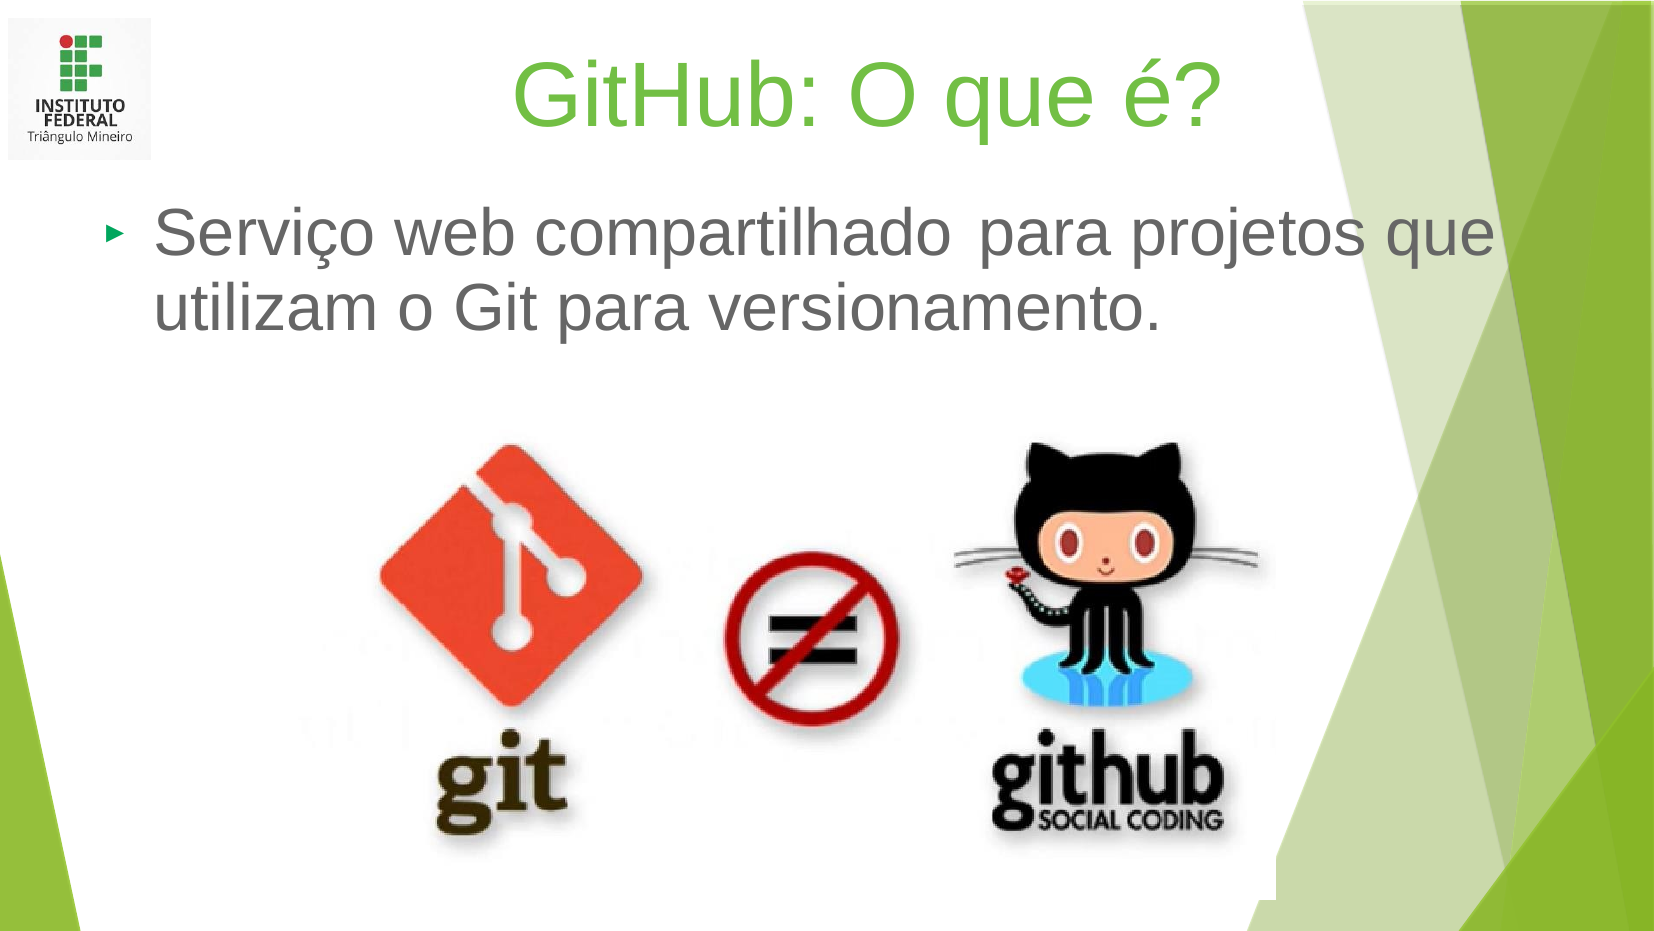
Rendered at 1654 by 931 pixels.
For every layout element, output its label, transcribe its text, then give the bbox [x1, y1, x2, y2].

picture [277, 346, 1276, 901]
picture [8, 18, 151, 160]
list Serviço web compartilhado para projetos que utilizam o Git para versionamento. [82, 195, 1571, 758]
title GitHub: O que é? [165, 31, 1571, 160]
